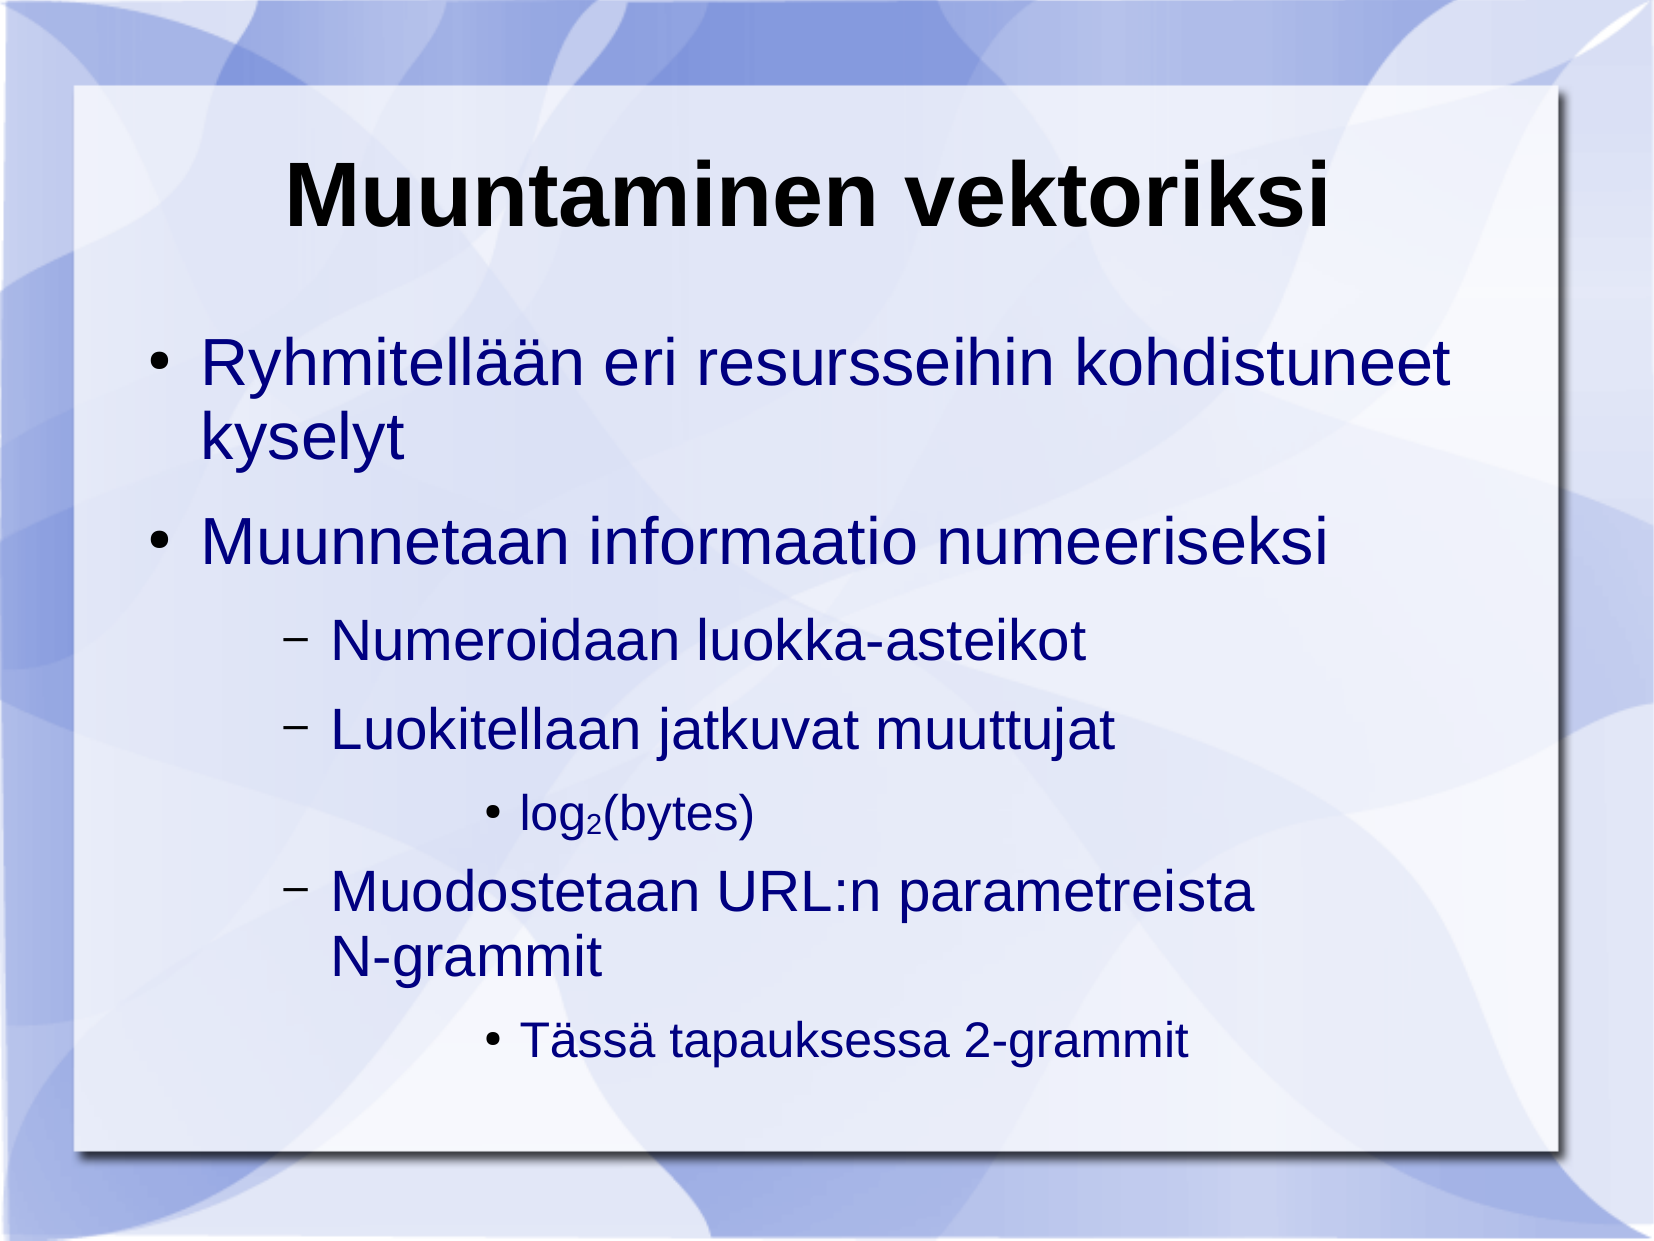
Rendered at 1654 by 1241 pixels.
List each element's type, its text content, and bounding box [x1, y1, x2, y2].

picture [0, 0, 1654, 1241]
list Ryhmitellään eri resursseihin kohdistuneet kyselyt Muunnetaan informaatio numeeriseksi Numeroidaan luokka-asteikot Luokitellaan jatkuvat muuttujat log2(bytes) Muodostetaan URL:n parametreista N-grammit Tässä tapauksessa 2-grammit [129, 324, 1489, 1085]
title Muuntaminen vektoriksi [82, 90, 1536, 298]
